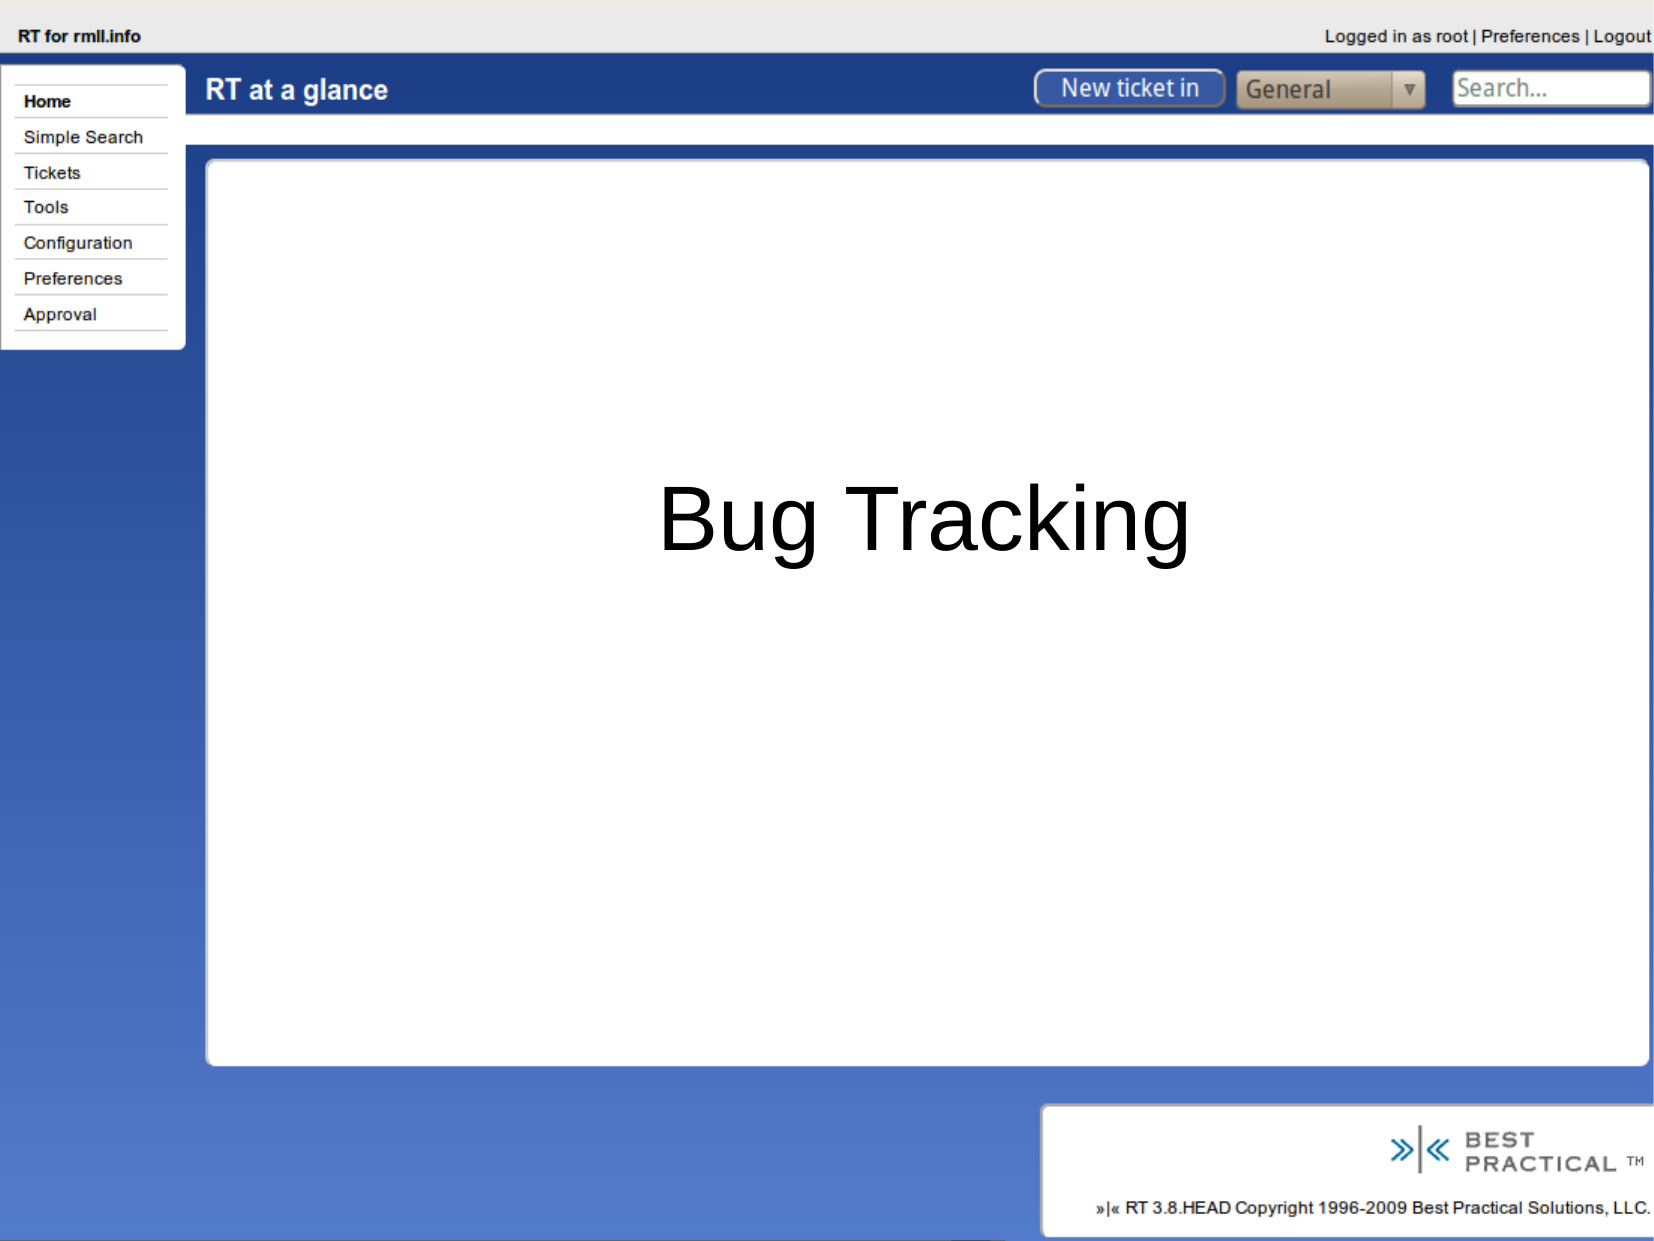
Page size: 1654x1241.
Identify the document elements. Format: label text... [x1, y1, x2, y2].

picture [468, 0, 1654, 1241]
title Bug Tracking [280, 428, 1571, 609]
